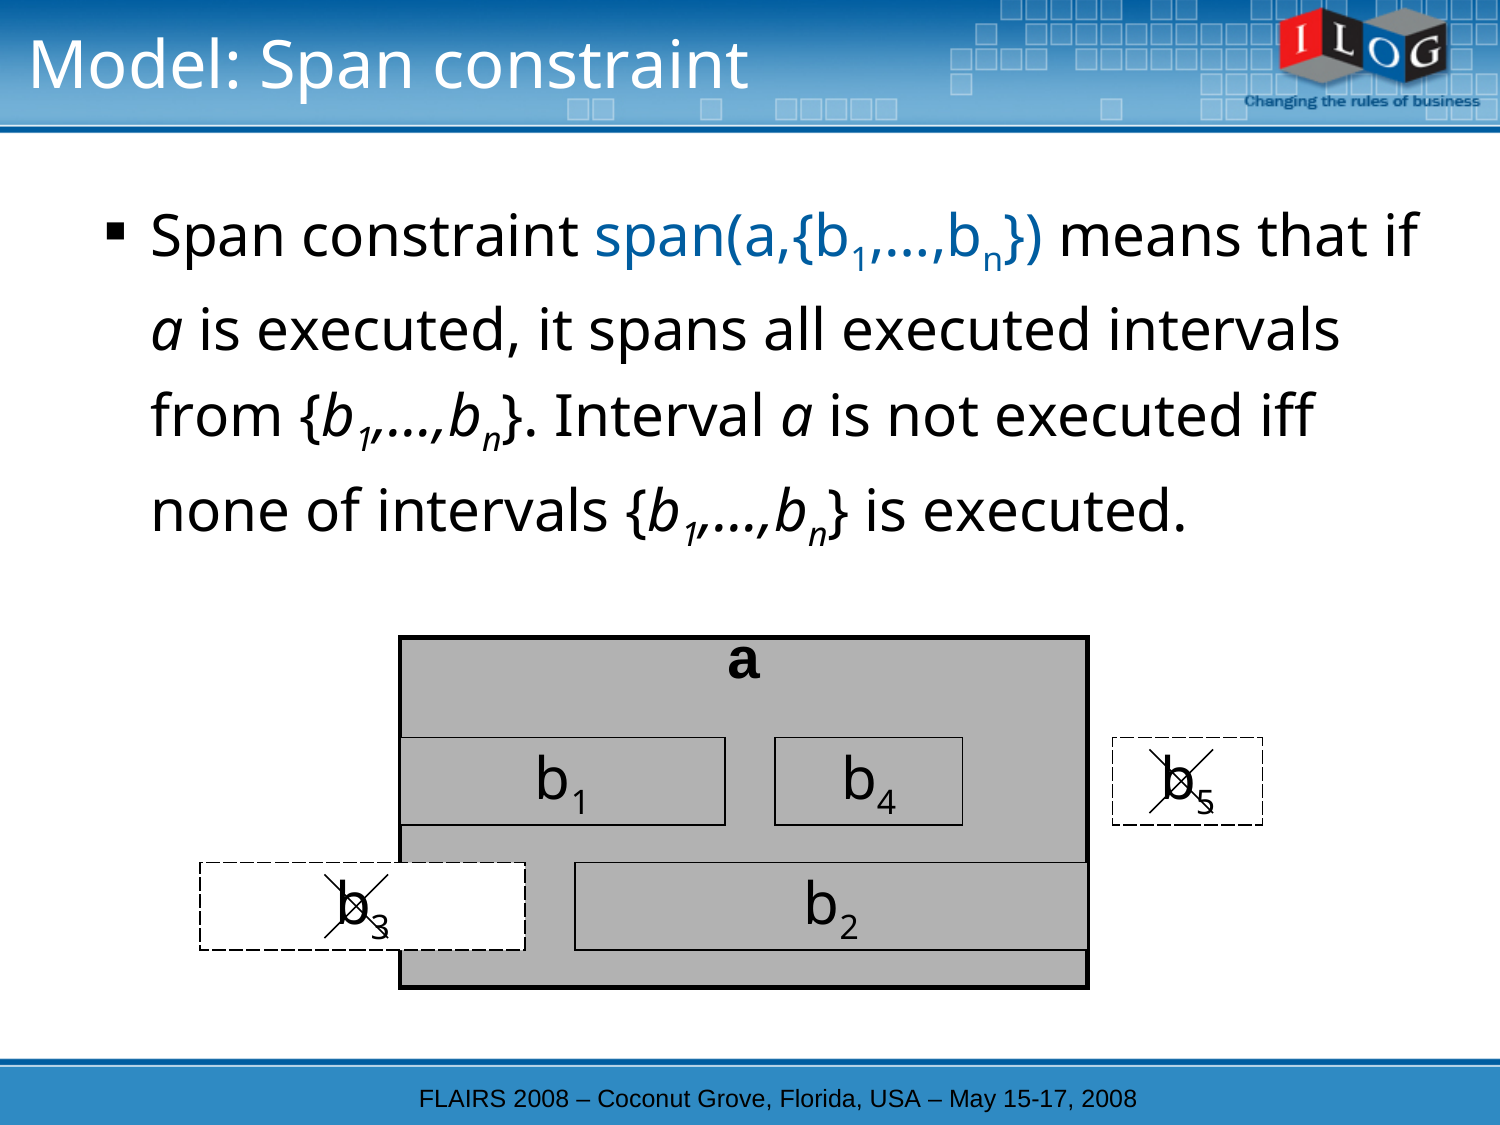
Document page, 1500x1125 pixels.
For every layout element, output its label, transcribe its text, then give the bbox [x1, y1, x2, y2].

text_box a [712, 612, 775, 698]
text_box b5 [1112, 737, 1263, 826]
text_box b1 [399, 737, 726, 826]
text_box b2 [575, 862, 1088, 951]
picture [0, 0, 1500, 1125]
title Model: Span constraint [12, 0, 1300, 144]
text_box [399, 637, 1088, 988]
text_box b4 [774, 737, 963, 826]
text_box b3 [199, 862, 525, 951]
list Span constraint span(a,{b1,…,bn}) means that if a is executed, it spans all executed intervals from {b1,…,bn}. Interval a is not executed iff none of intervals {b1,…,bn} is executed. [87, 174, 1463, 1000]
